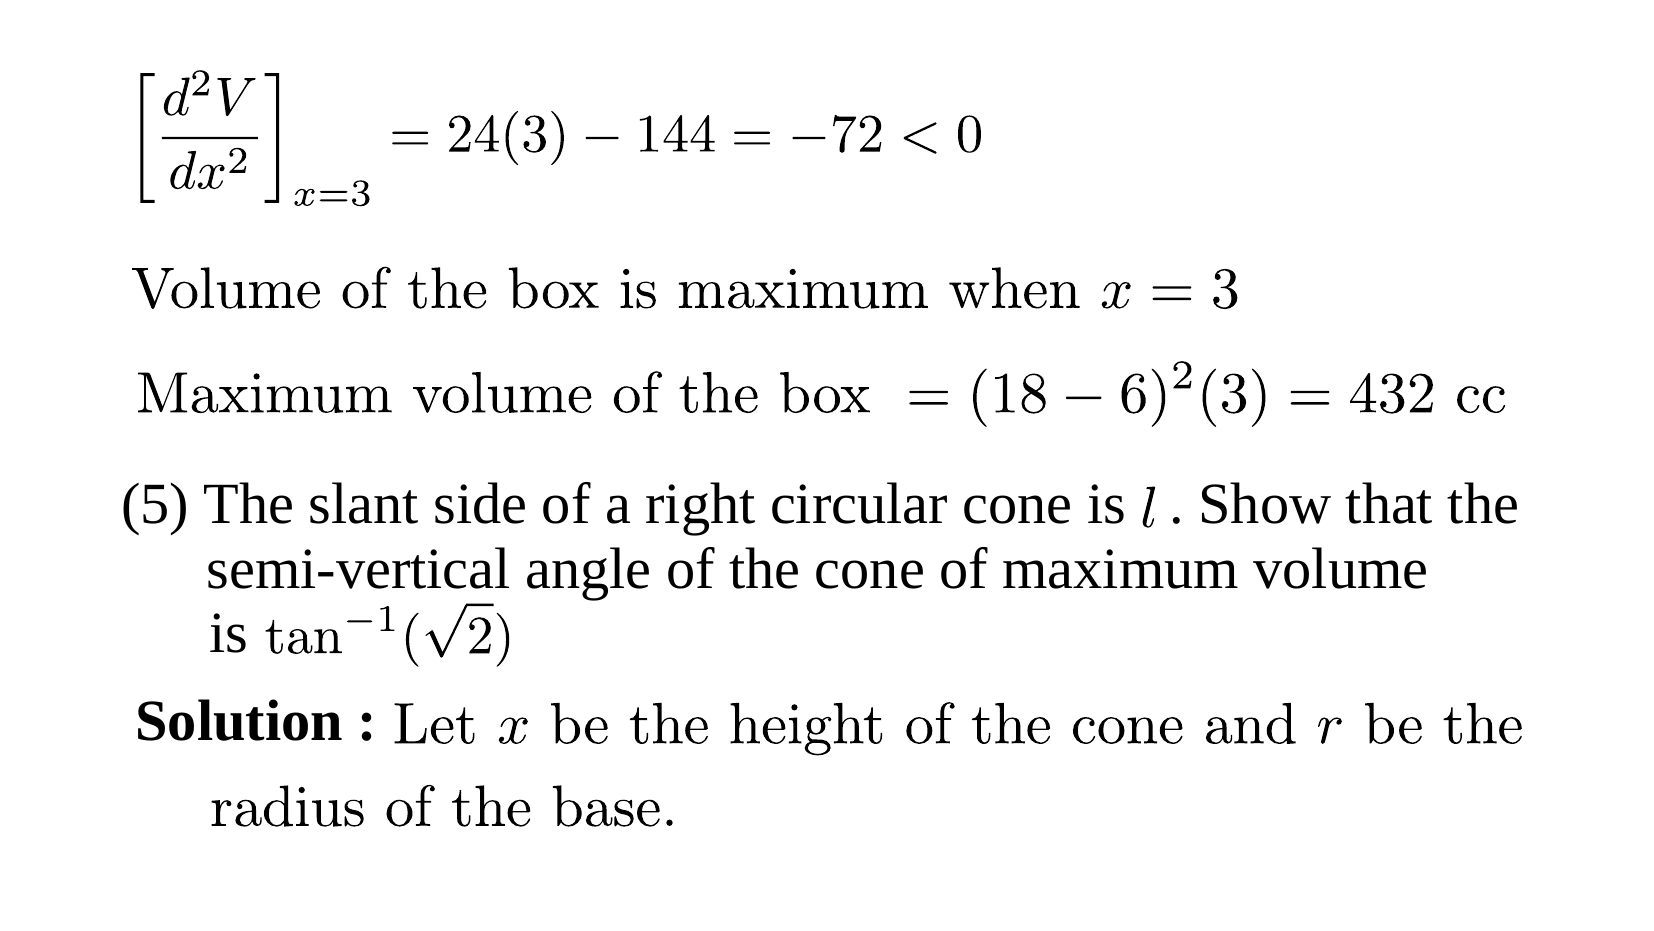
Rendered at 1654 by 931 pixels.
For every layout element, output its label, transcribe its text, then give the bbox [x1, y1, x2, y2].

text_box [132, 266, 1238, 310]
text_box [265, 603, 510, 667]
text_box [211, 784, 673, 827]
text_box [129, 70, 981, 207]
text_box [394, 702, 1522, 756]
text_box [1142, 486, 1156, 528]
title (5) The slant side of a right circular cone is . Show that the semi-vertical angle of the cone of maximum volume is Solution : [47, 37, 1619, 898]
text_box [138, 361, 1506, 427]
